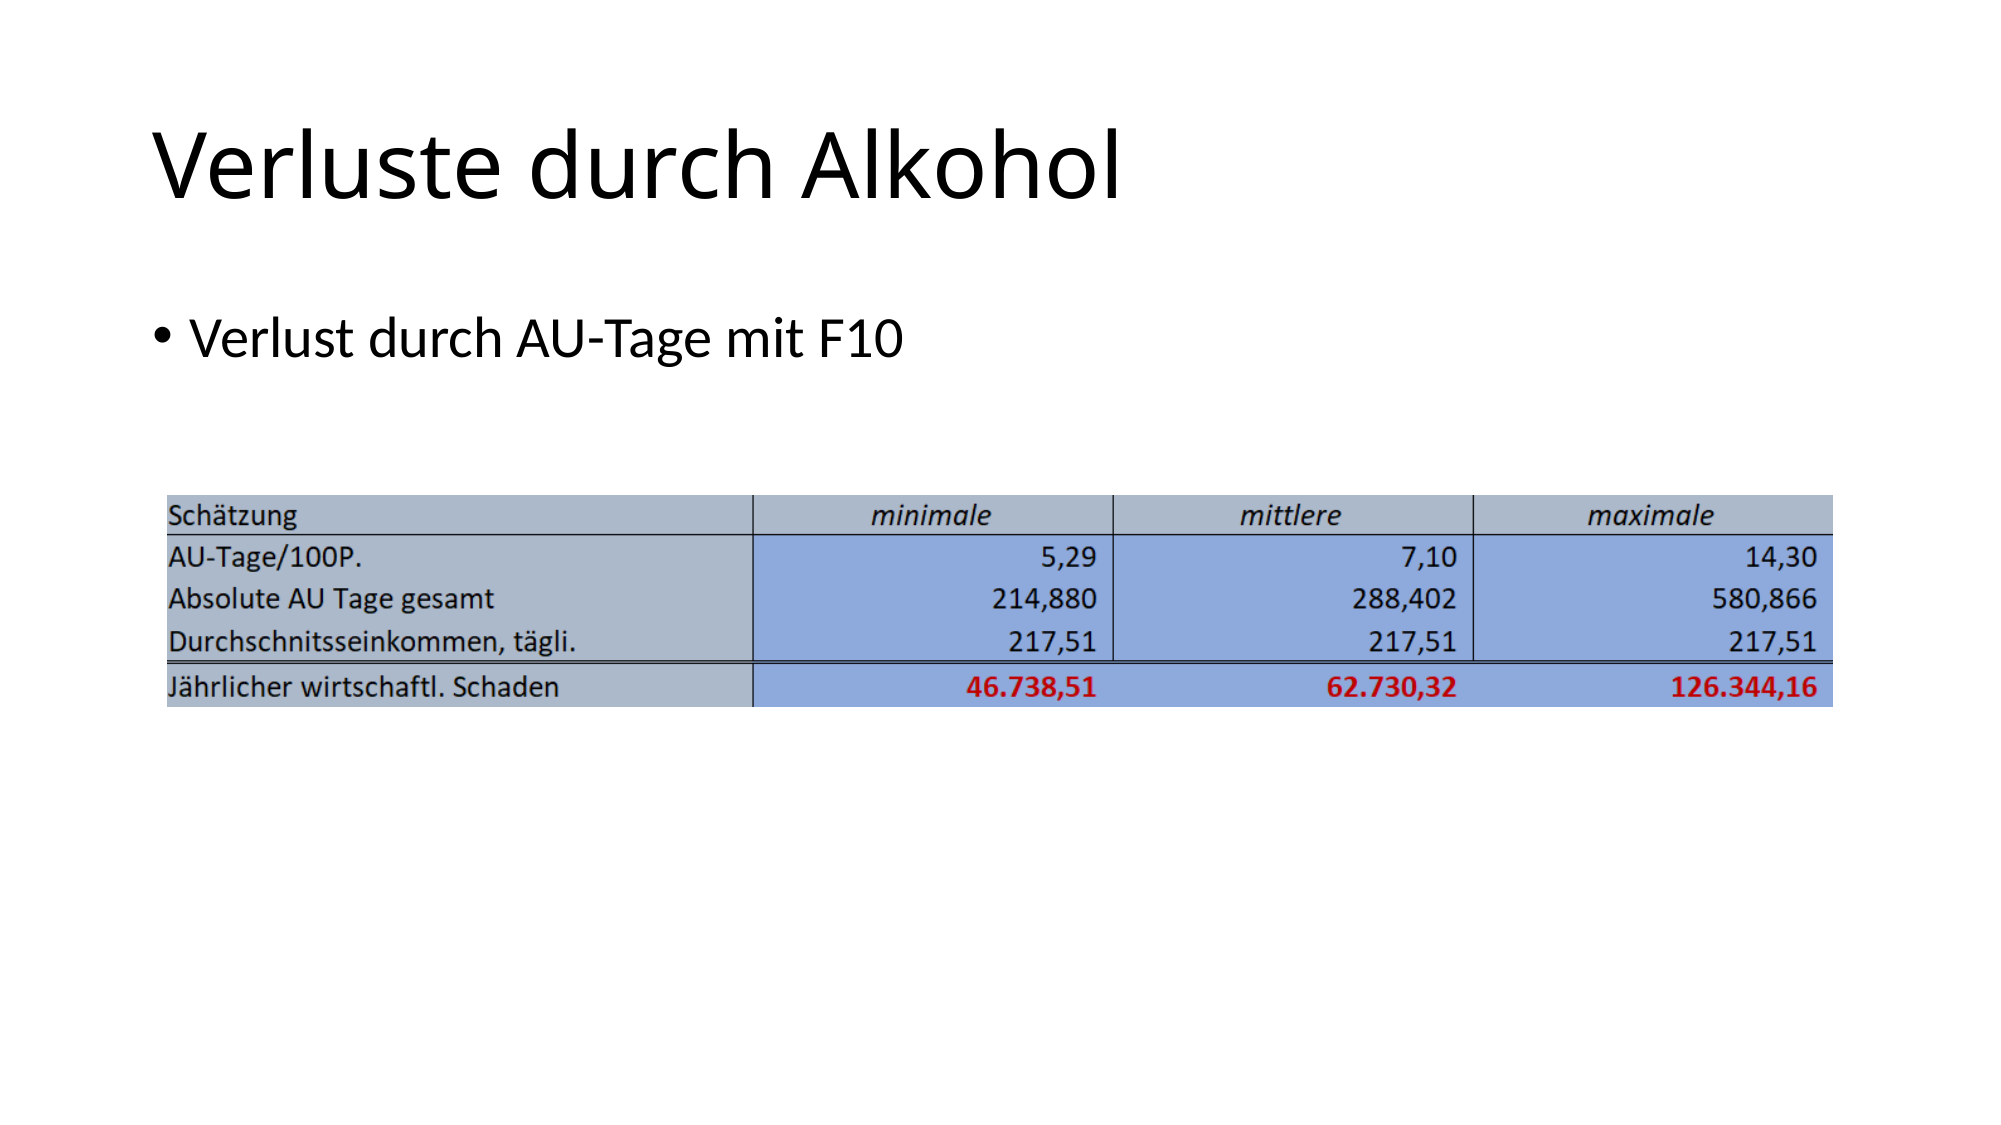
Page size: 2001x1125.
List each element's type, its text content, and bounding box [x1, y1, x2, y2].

title Verluste durch Alkohol [137, 59, 1863, 278]
list Verlust durch AU-Tage mit F10 [137, 299, 1863, 1014]
picture [167, 495, 1833, 707]
